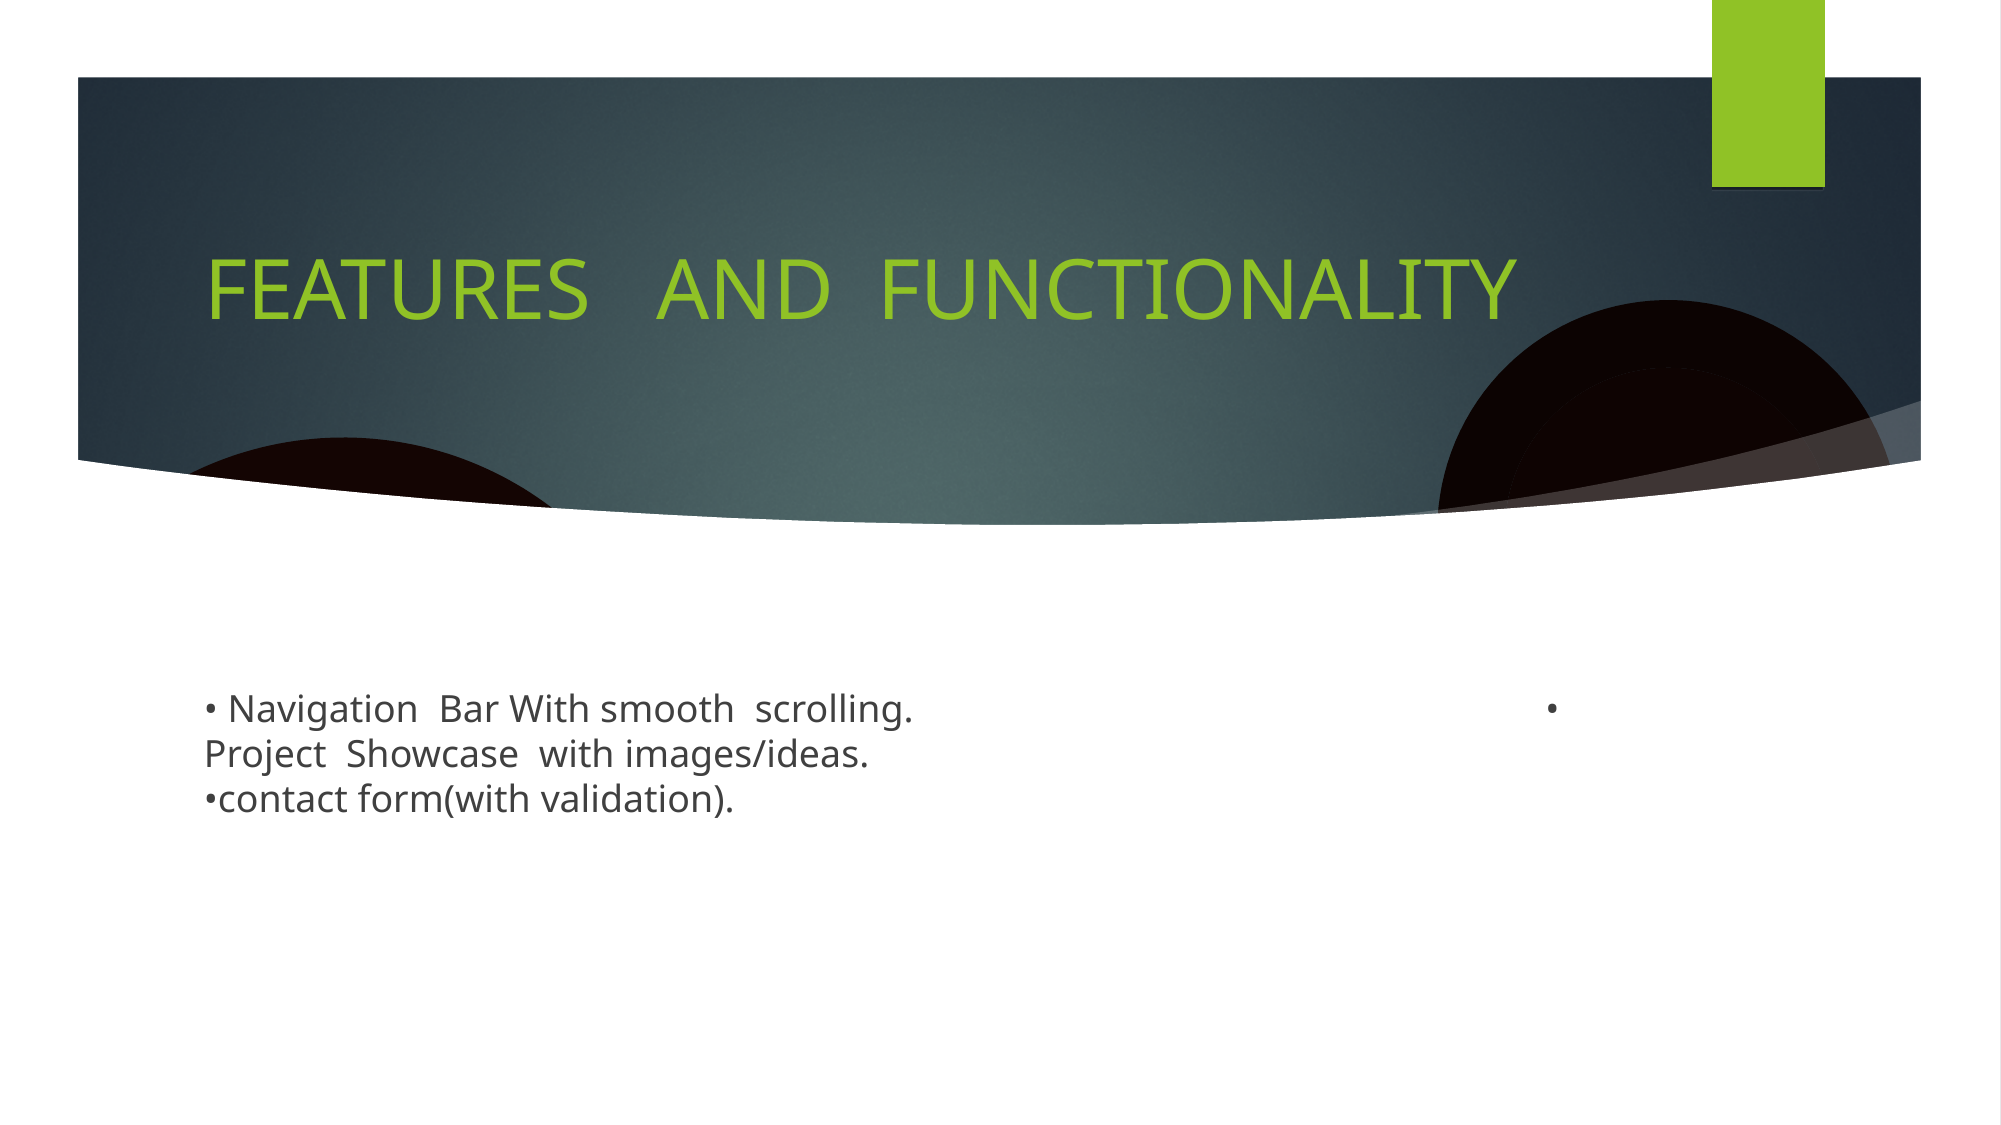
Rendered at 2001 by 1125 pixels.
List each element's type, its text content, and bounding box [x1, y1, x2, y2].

title FEATURES AND FUNCTIONALITY [189, 173, 1639, 399]
list • Navigation Bar With smooth scrolling. • Project Showcase with images/ideas. •contact form(with validation). [188, 581, 1637, 989]
